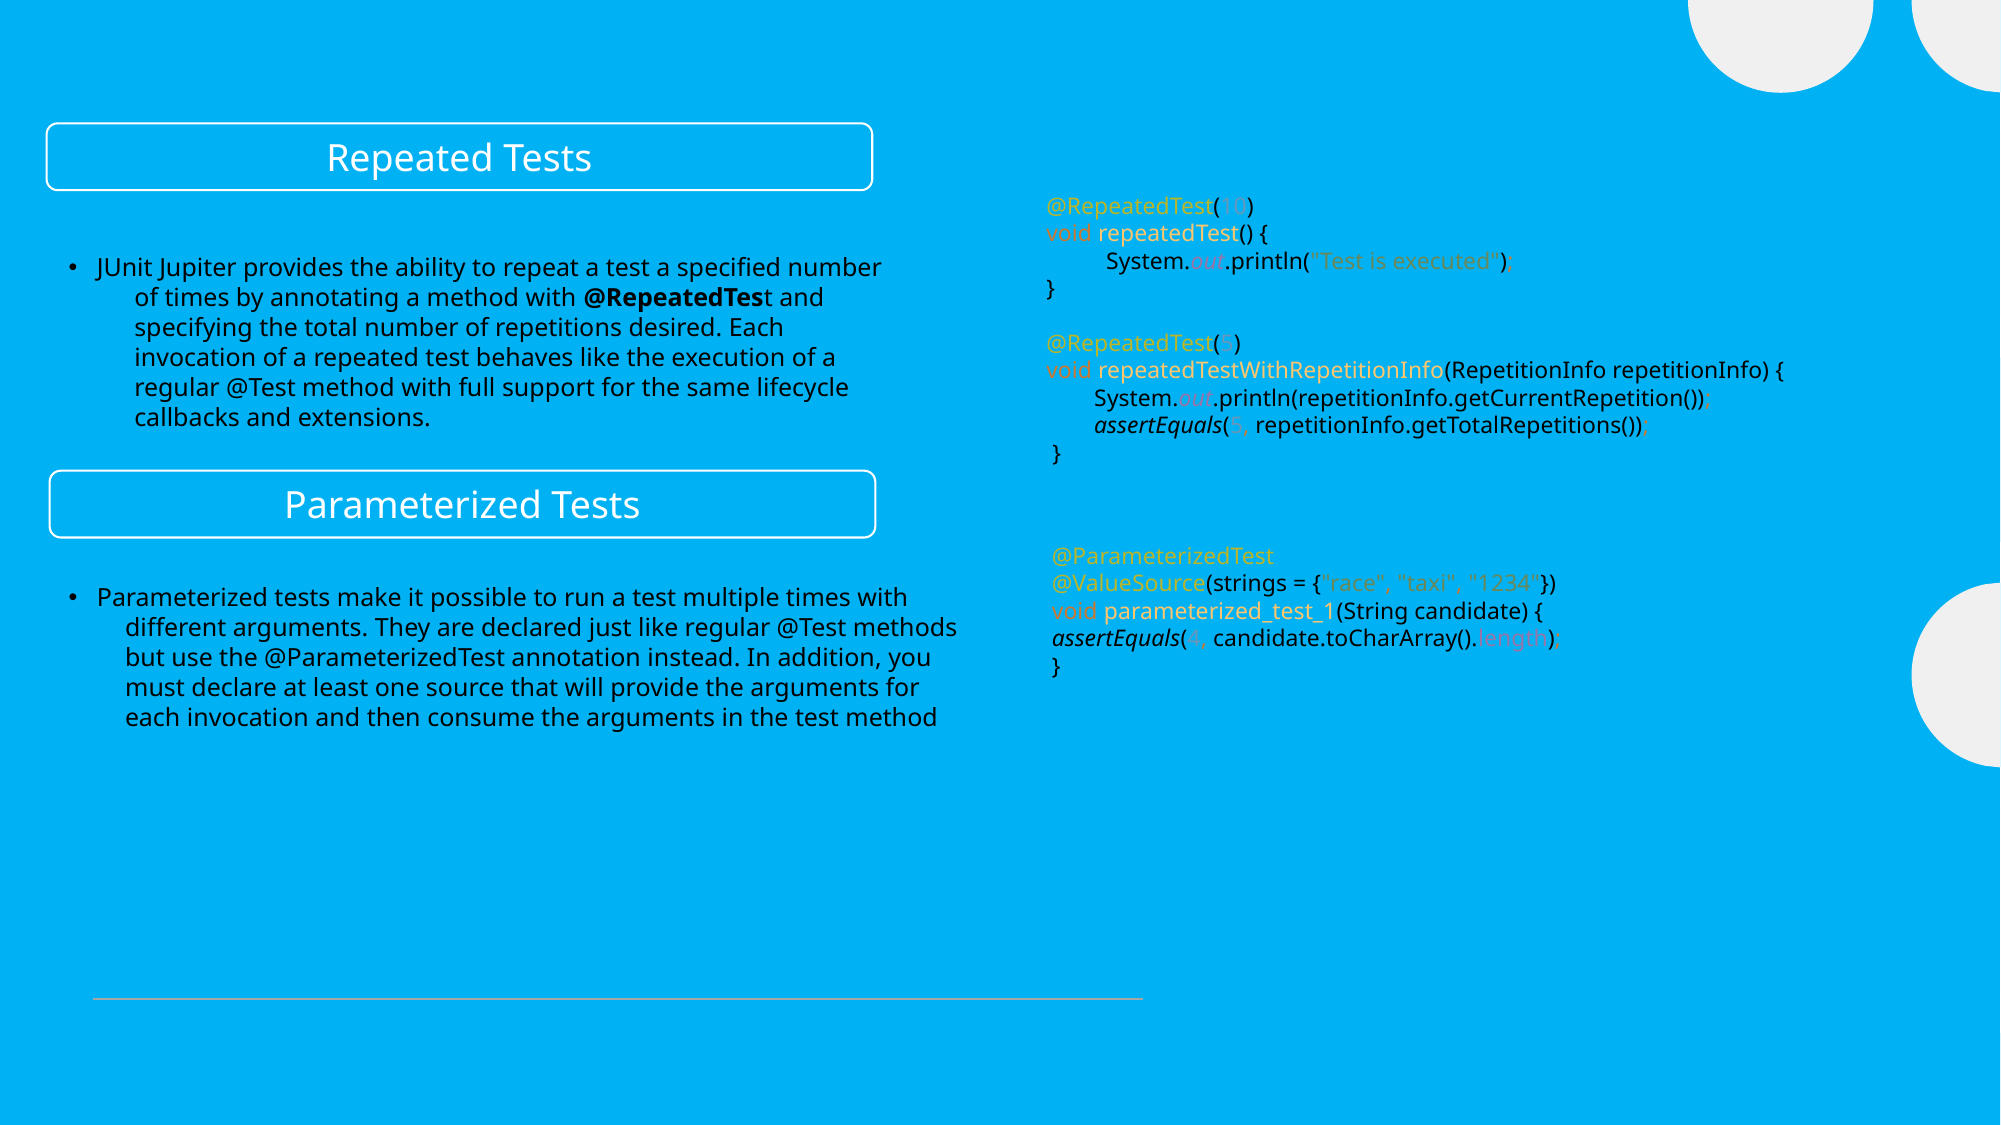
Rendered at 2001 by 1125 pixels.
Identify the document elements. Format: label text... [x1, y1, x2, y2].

text_box [0, 0, 2000, 1125]
text_box @ParameterizedTest @ValueSource(strings = {"race", "taxi", "1234"}) void parameterized_test_1(String candidate) { assertEquals(4, candidate.toCharArray().length); } [1036, 533, 1661, 688]
text_box @RepeatedTest(10) void repeatedTest() { System.out.println("Test is executed"); } @RepeatedTest(5) void repeatedTestWithRepetitionInfo(RepetitionInfo repetitionInfo) { System.out.println(repetitionInfo.getCurrentRepetition()); assertEquals(5, repetitionInfo.getTotalRepetitions()); } [1031, 183, 1876, 477]
text_box Repeated Tests [46, 123, 873, 191]
text_box JUnit Jupiter provides the ability to repeat a test a specified number of times by annotating a method with @RepeatedTest and specifying the total number of repetitions desired. Each invocation of a repeated test behaves like the execution of a regular @Test method with full support for the same lifecycle callbacks and extensions. [53, 244, 925, 418]
text_box Parameterized Tests [49, 470, 876, 538]
text_box Parameterized tests make it possible to run a test multiple times with different arguments. They are declared just like regular @Test methods but use the @ParameterizedTest annotation instead. In addition, you must declare at least one source that will provide the arguments for each invocation and then consume the arguments in the test method [53, 574, 983, 741]
